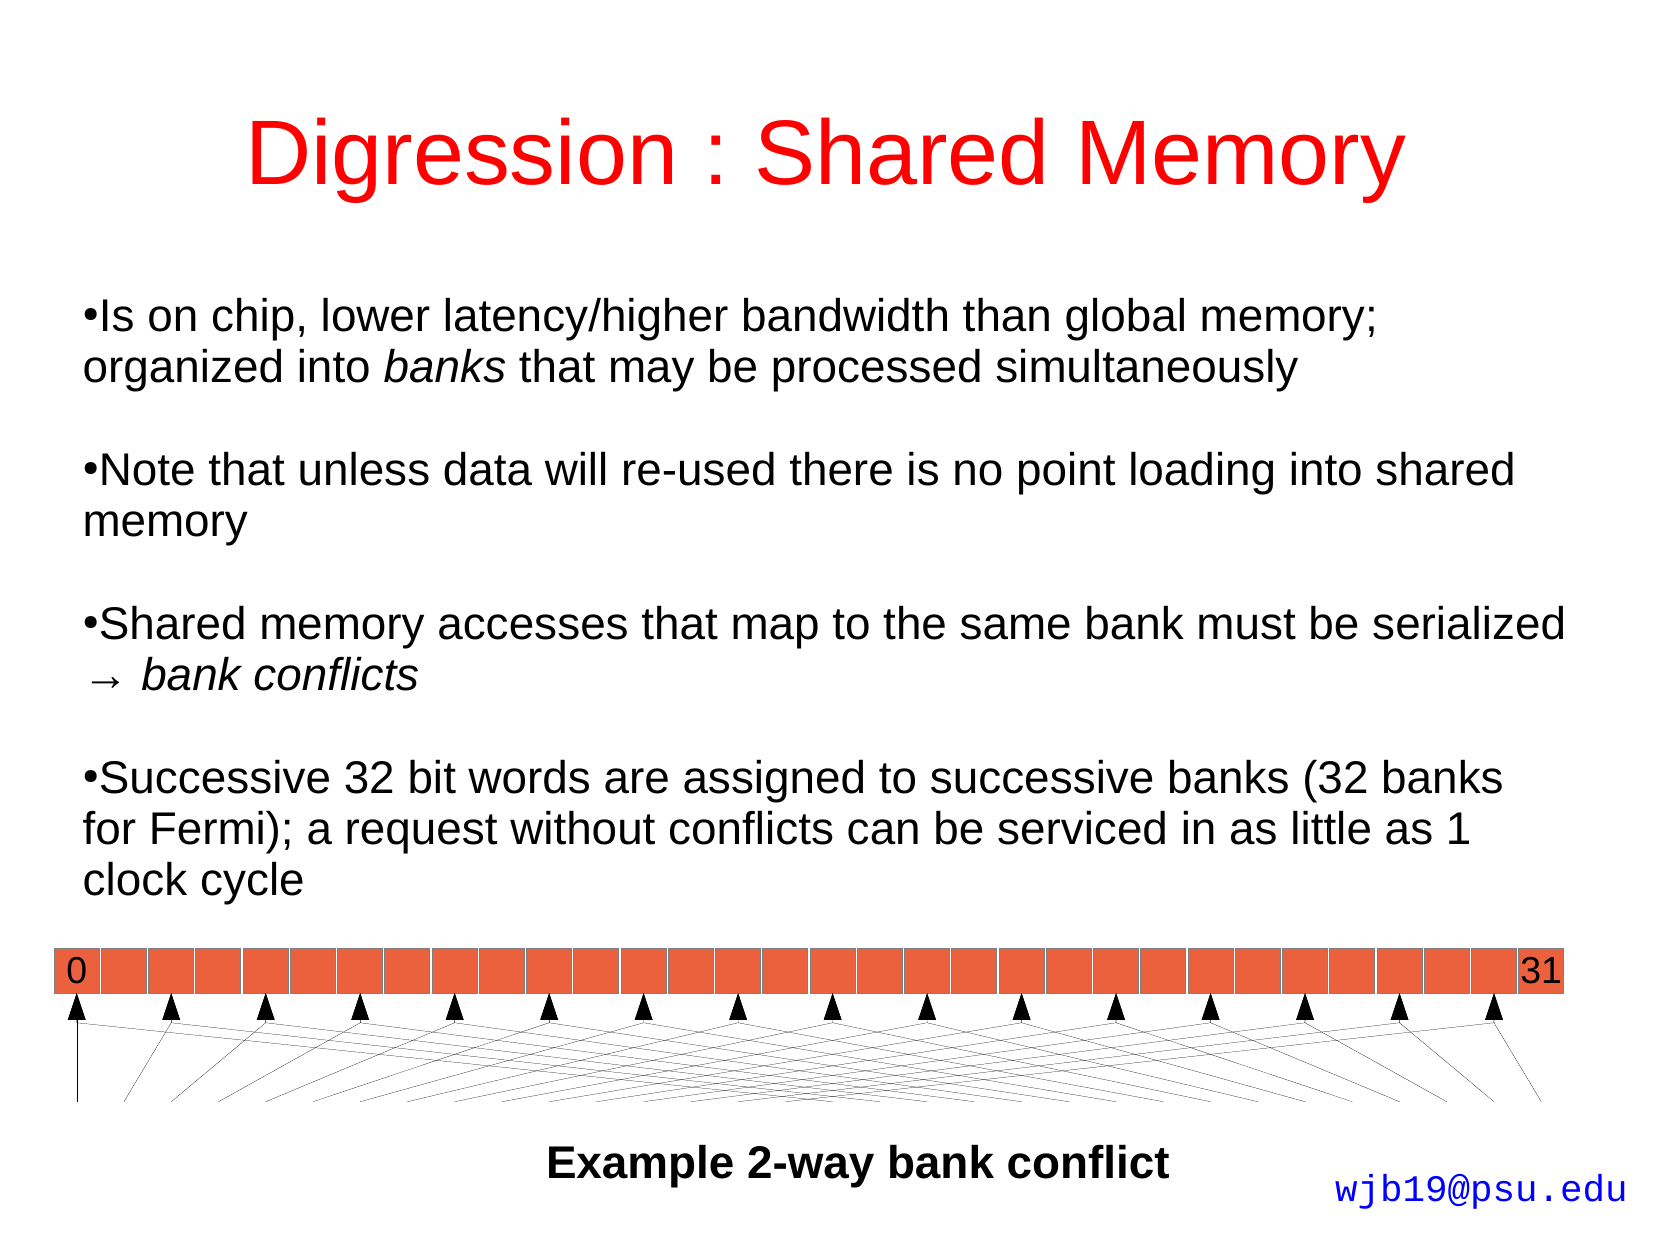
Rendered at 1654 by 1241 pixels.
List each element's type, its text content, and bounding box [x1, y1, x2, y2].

text_box [621, 948, 667, 994]
text_box [573, 948, 619, 994]
text_box [904, 948, 950, 994]
text_box [810, 948, 856, 994]
text_box [1424, 948, 1470, 994]
text_box [432, 948, 478, 994]
text_box [715, 948, 761, 994]
title Digression : Shared Memory [82, 49, 1571, 257]
text_box [668, 948, 714, 994]
text_box wjb19@psu.edu [1320, 1162, 1643, 1220]
text_box [195, 948, 241, 994]
text_box [101, 948, 147, 994]
text_box [1188, 948, 1234, 994]
text_box Example 2-way bank conflict [531, 1078, 1311, 1196]
text_box [290, 948, 336, 994]
subtitle Is on chip, lower latency/higher bandwidth than global memory; organized into banks that may be processed simultaneously Note that unless data will re-used there is no point loading into shared memory Shared memory accesses that map to the same bank must be serialized → bank conflicts Successive 32 bit words are assigned to successive banks (32 banks for Fermi); a request without conflicts can be serviced in as little as 1 clock cycle [82, 1024, 575, 1109]
text_box [526, 948, 572, 994]
text_box [762, 948, 808, 994]
text_box [1046, 948, 1092, 994]
text_box [384, 948, 430, 994]
text_box [148, 948, 194, 994]
text_box [243, 948, 289, 994]
text_box [1235, 948, 1281, 994]
text_box 31 [1518, 948, 1564, 994]
text_box [479, 948, 525, 994]
text_box 0 [54, 948, 100, 994]
text_box [951, 948, 997, 994]
text_box [1329, 948, 1375, 994]
text_box [1377, 948, 1423, 994]
text_box [1140, 948, 1186, 994]
subtitle Is on chip, lower latency/higher bandwidth than global memory; organized into banks that may be processed simultaneously Note that unless data will re-used there is no point loading into shared memory Shared memory accesses that map to the same bank must be serialized → bank conflicts Successive 32 bit words are assigned to successive banks (32 banks for Fermi); a request without conflicts can be serviced in as little as 1 clock cycle [82, 290, 1571, 1109]
text_box [999, 948, 1045, 994]
text_box [1282, 948, 1328, 994]
text_box [857, 948, 903, 994]
text_box [1471, 948, 1517, 994]
text_box [1093, 948, 1139, 994]
text_box [337, 948, 383, 994]
